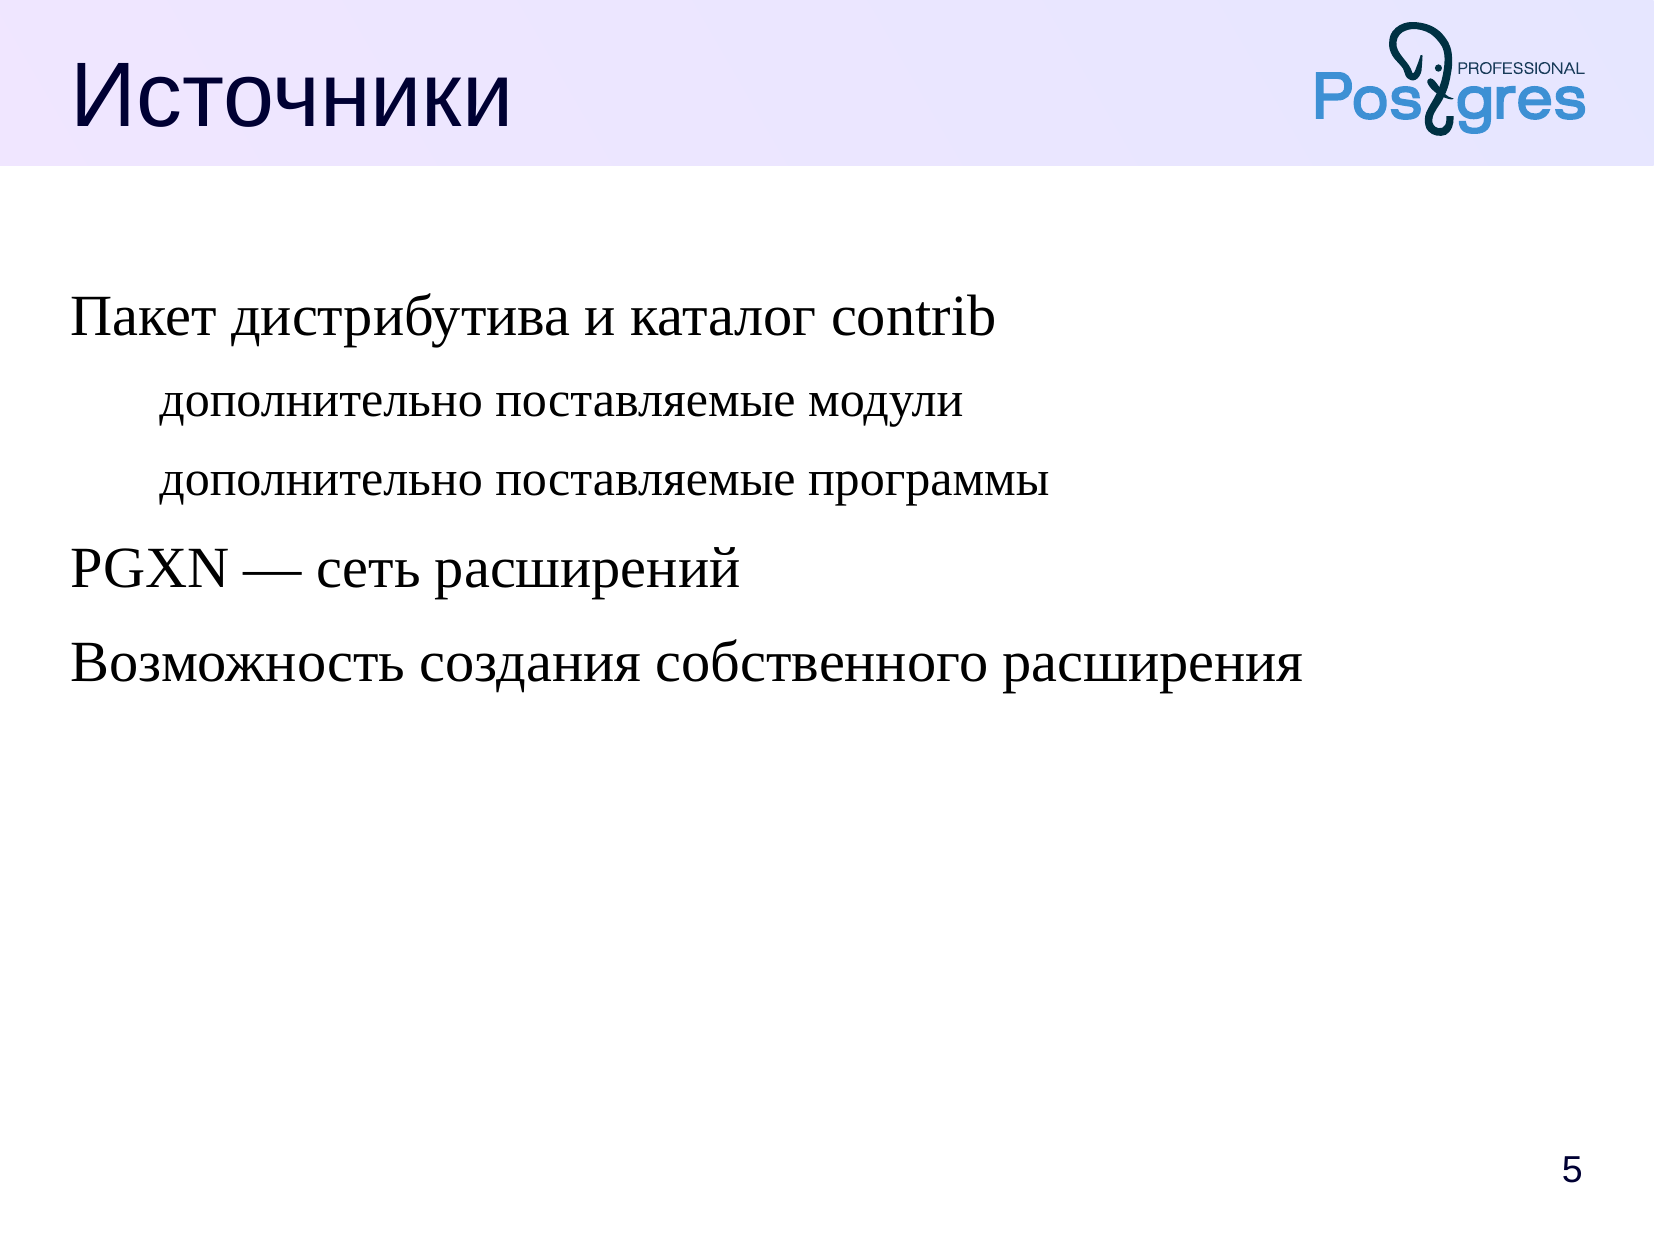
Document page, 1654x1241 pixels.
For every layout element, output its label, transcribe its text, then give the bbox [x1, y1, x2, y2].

title Источники [70, 43, 1291, 250]
list Пакет дистрибутива и каталог contrib дополнительно поставляемые модули дополнительно поставляемые программы PGXN — сеть расширений Возможность создания собственного расширения [70, 283, 1583, 1141]
